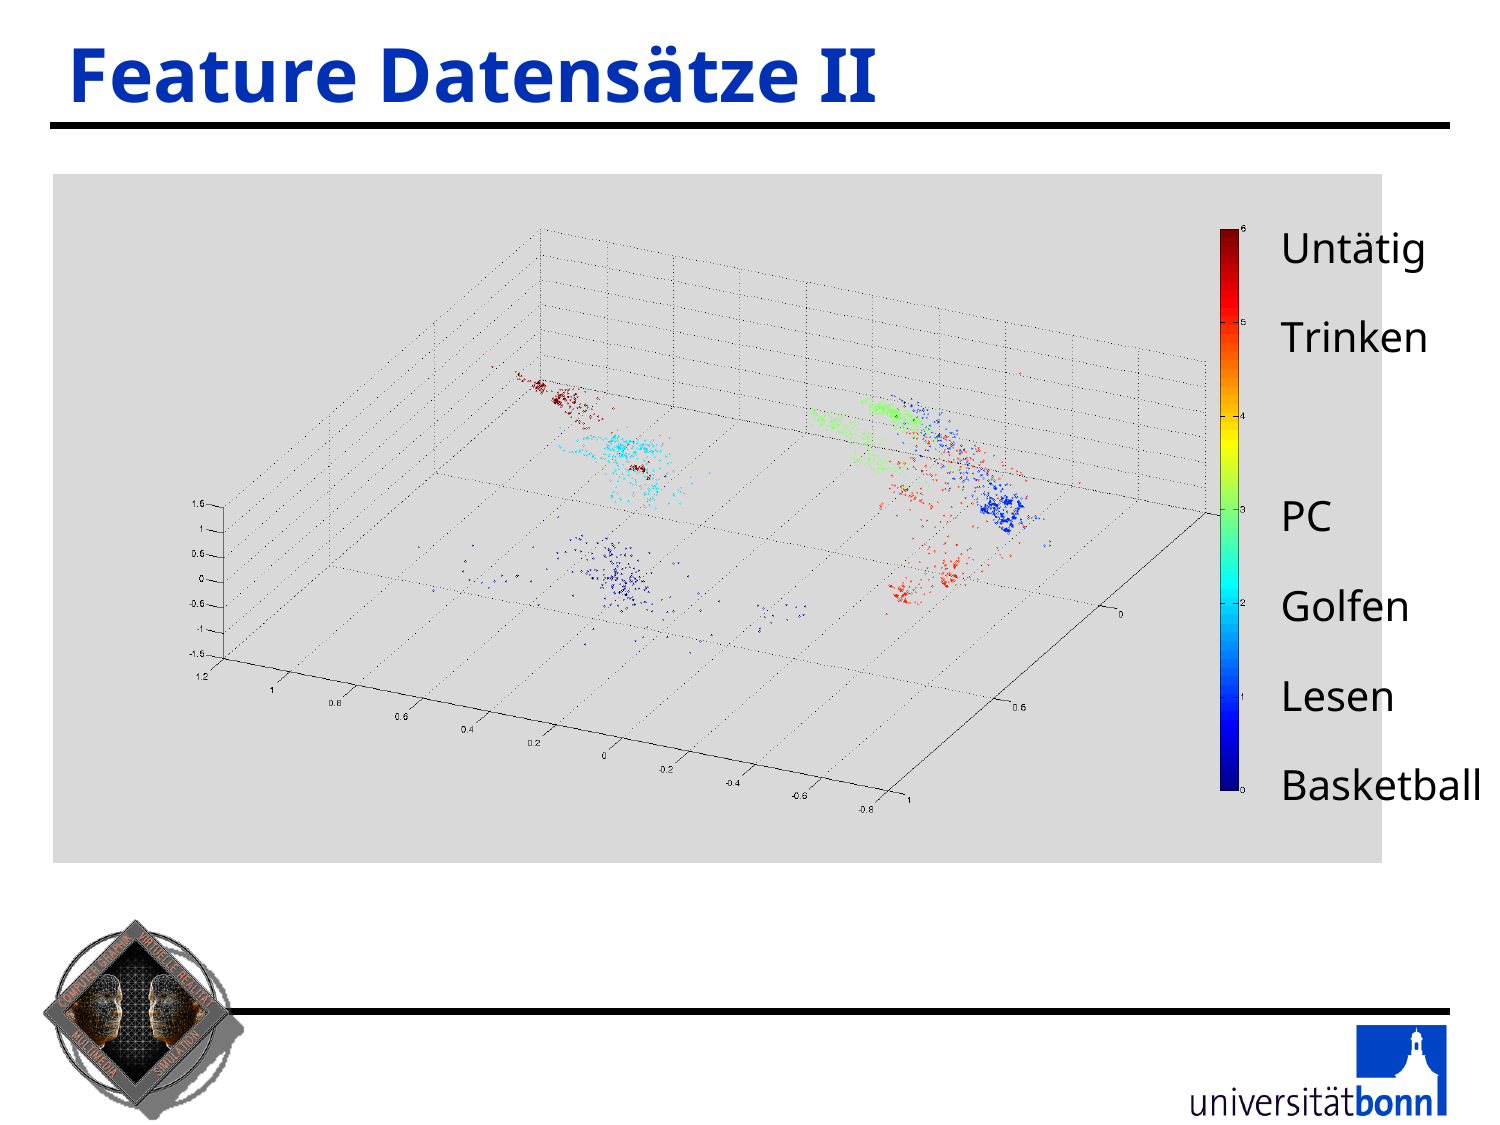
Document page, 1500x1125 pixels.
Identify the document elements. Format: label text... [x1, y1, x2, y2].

picture [53, 174, 1382, 863]
picture [41, 917, 229, 1106]
picture [1189, 1023, 1448, 1117]
list Untätig Trinken PC Golfen Lesen Basketball [1209, 188, 1500, 831]
title Feature Datensätze II [53, 18, 1447, 126]
